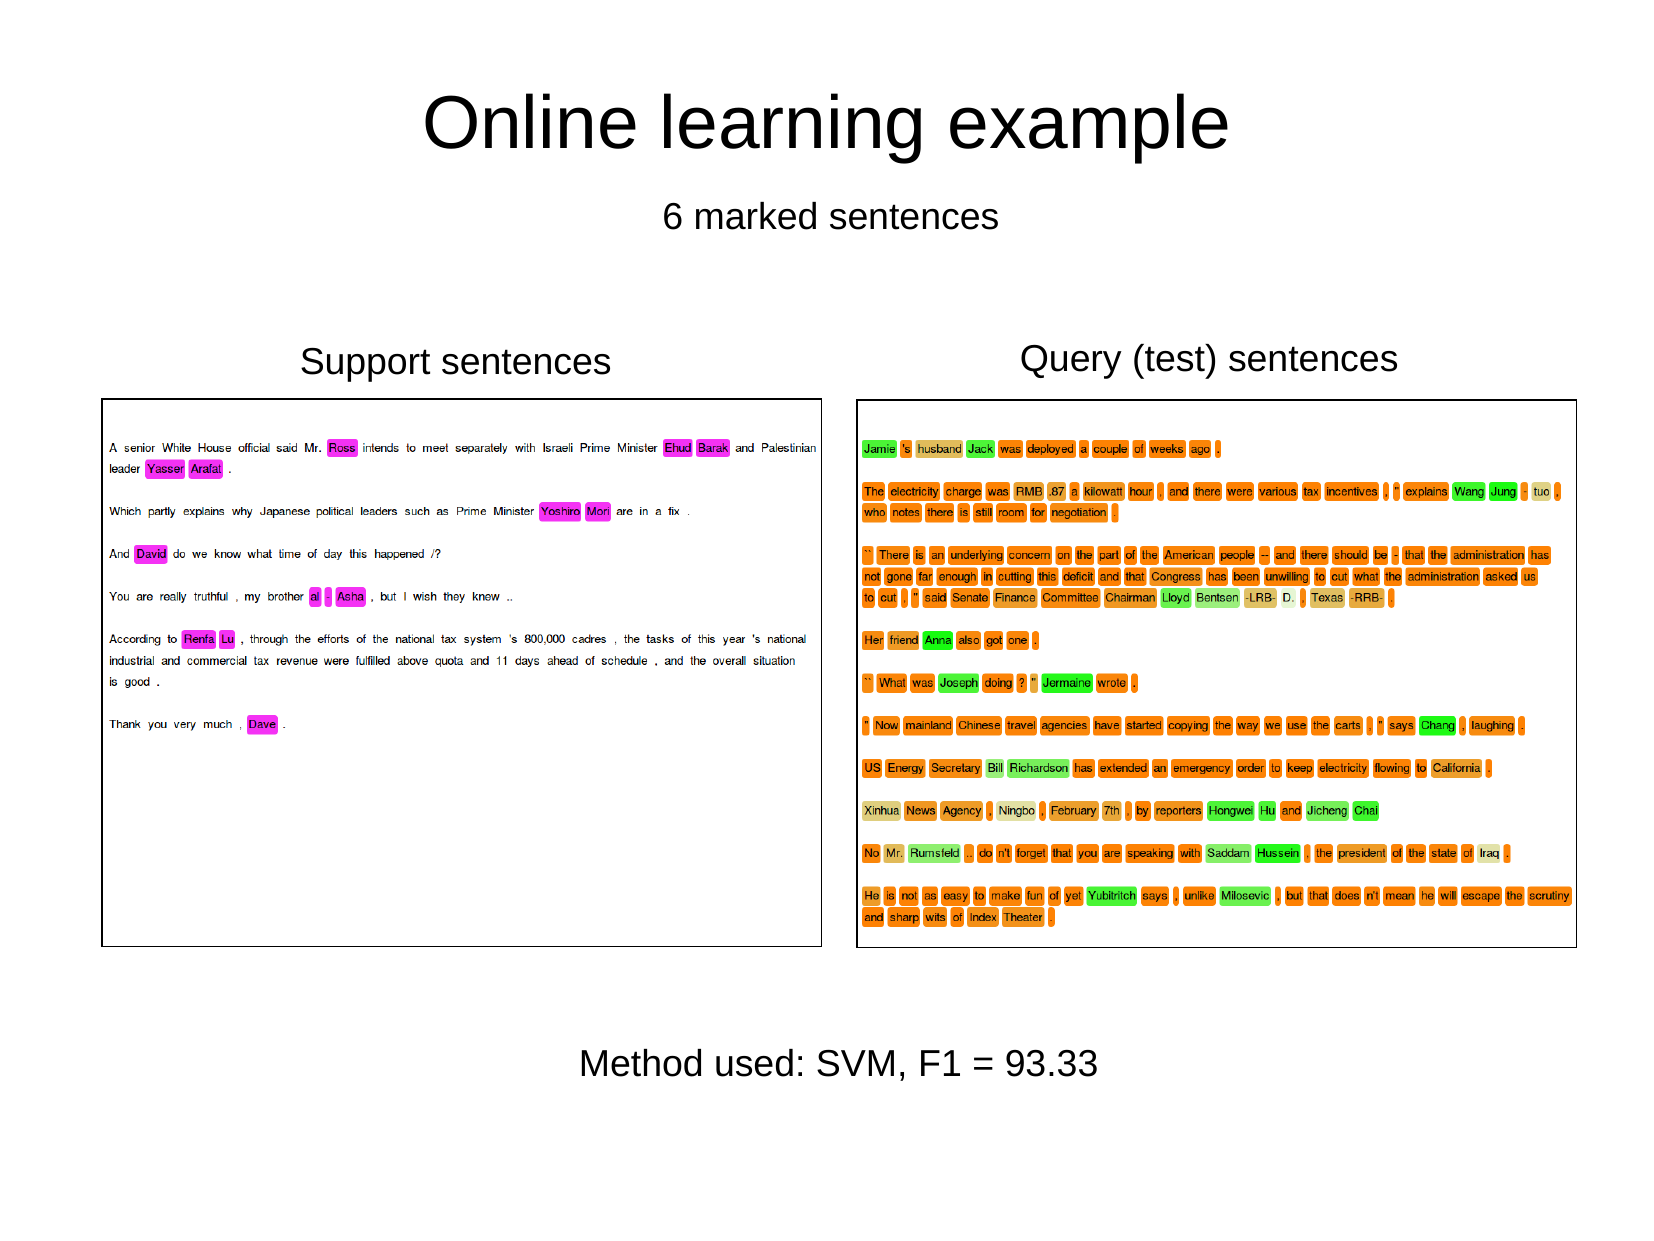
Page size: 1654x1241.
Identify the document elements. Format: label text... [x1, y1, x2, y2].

text_box Query (test) sentences [1005, 330, 1471, 391]
picture [101, 398, 822, 947]
text_box 6 marked sentences [647, 187, 1021, 245]
title Online learning example [82, 49, 1571, 196]
text_box Method used: SVM, F1 = 93.33 [564, 1035, 1126, 1134]
text_box Support sentences [285, 333, 631, 391]
picture [856, 399, 1577, 948]
